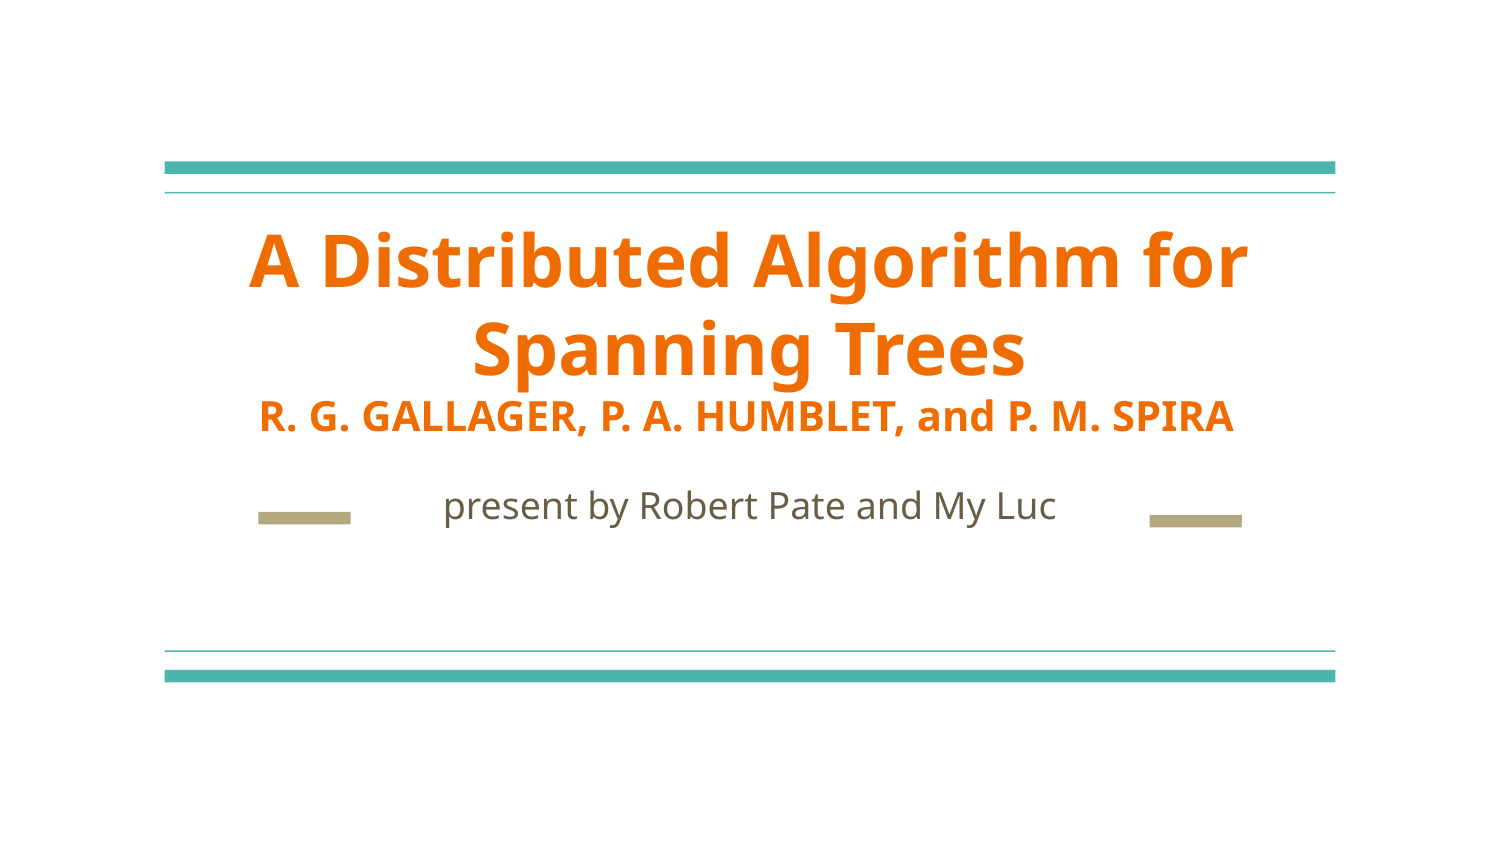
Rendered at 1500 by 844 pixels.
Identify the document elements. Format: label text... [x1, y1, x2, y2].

subtitle present by Robert Pate and My Luc [350, 467, 1150, 598]
title A Distributed Algorithm for Spanning Trees R. G. GALLAGER, P. A. HUMBLET, and P. M. SPIRA [164, 287, 1336, 456]
